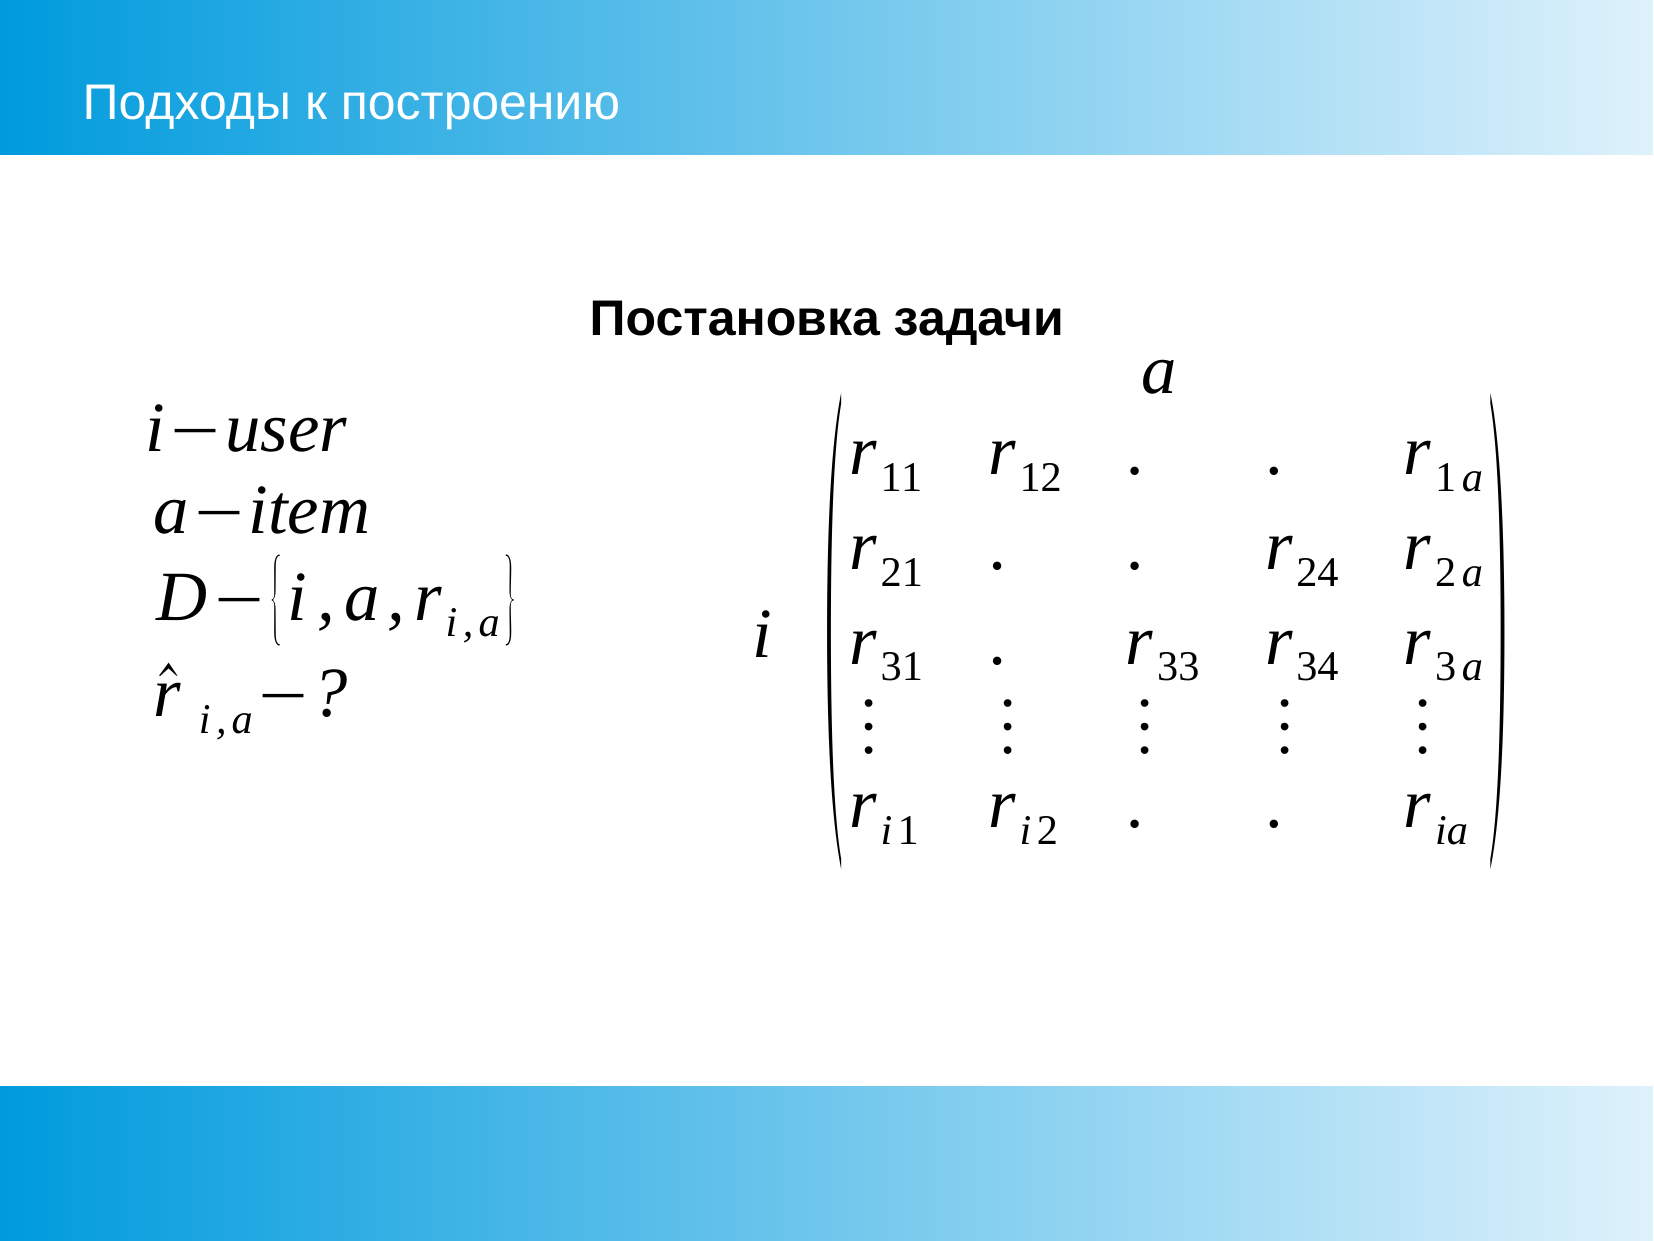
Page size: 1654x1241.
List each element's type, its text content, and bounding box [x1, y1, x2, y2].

chart [814, 330, 1518, 875]
chart [139, 389, 532, 743]
chart [746, 595, 780, 674]
subtitle Постановка задачи [82, 290, 1571, 1010]
title Подходы к построению [82, 49, 1571, 155]
